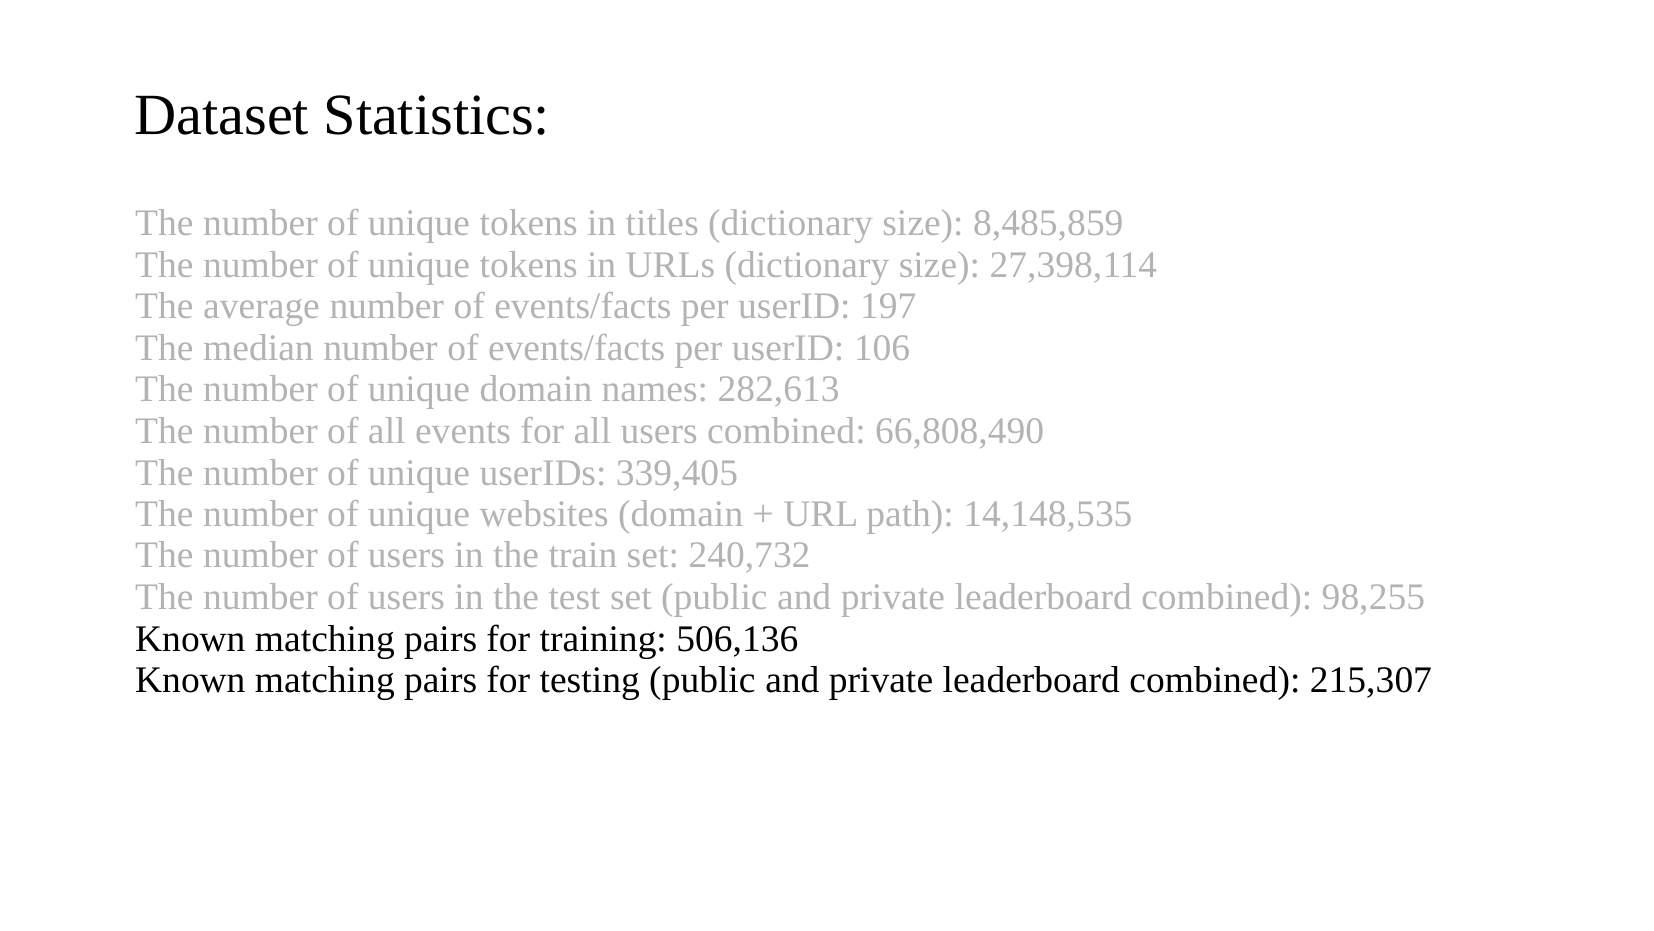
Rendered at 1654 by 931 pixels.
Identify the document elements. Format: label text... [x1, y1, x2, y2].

text_box Dataset Statistics: [120, 75, 618, 155]
text_box The number of unique tokens in titles (dictionary size): 8,485,859 The number of unique tokens in URLs (dictionary size): 27,398,114 The average number of events/facts per userID: 197 The median number of events/facts per userID: 106 The number of unique domain names: 282,613 The number of all events for all users combined: 66,808,490 The number of unique userIDs: 339,405 The number of unique websites (domain + URL path): 14,148,535 The number of users in the train set: 240,732 The number of users in the test set (public and private leaderboard combined): 98,255 Known matching pairs for training: 506,136 Known matching pairs for testing (public and private leaderboard combined): 215,307 [120, 195, 1449, 711]
